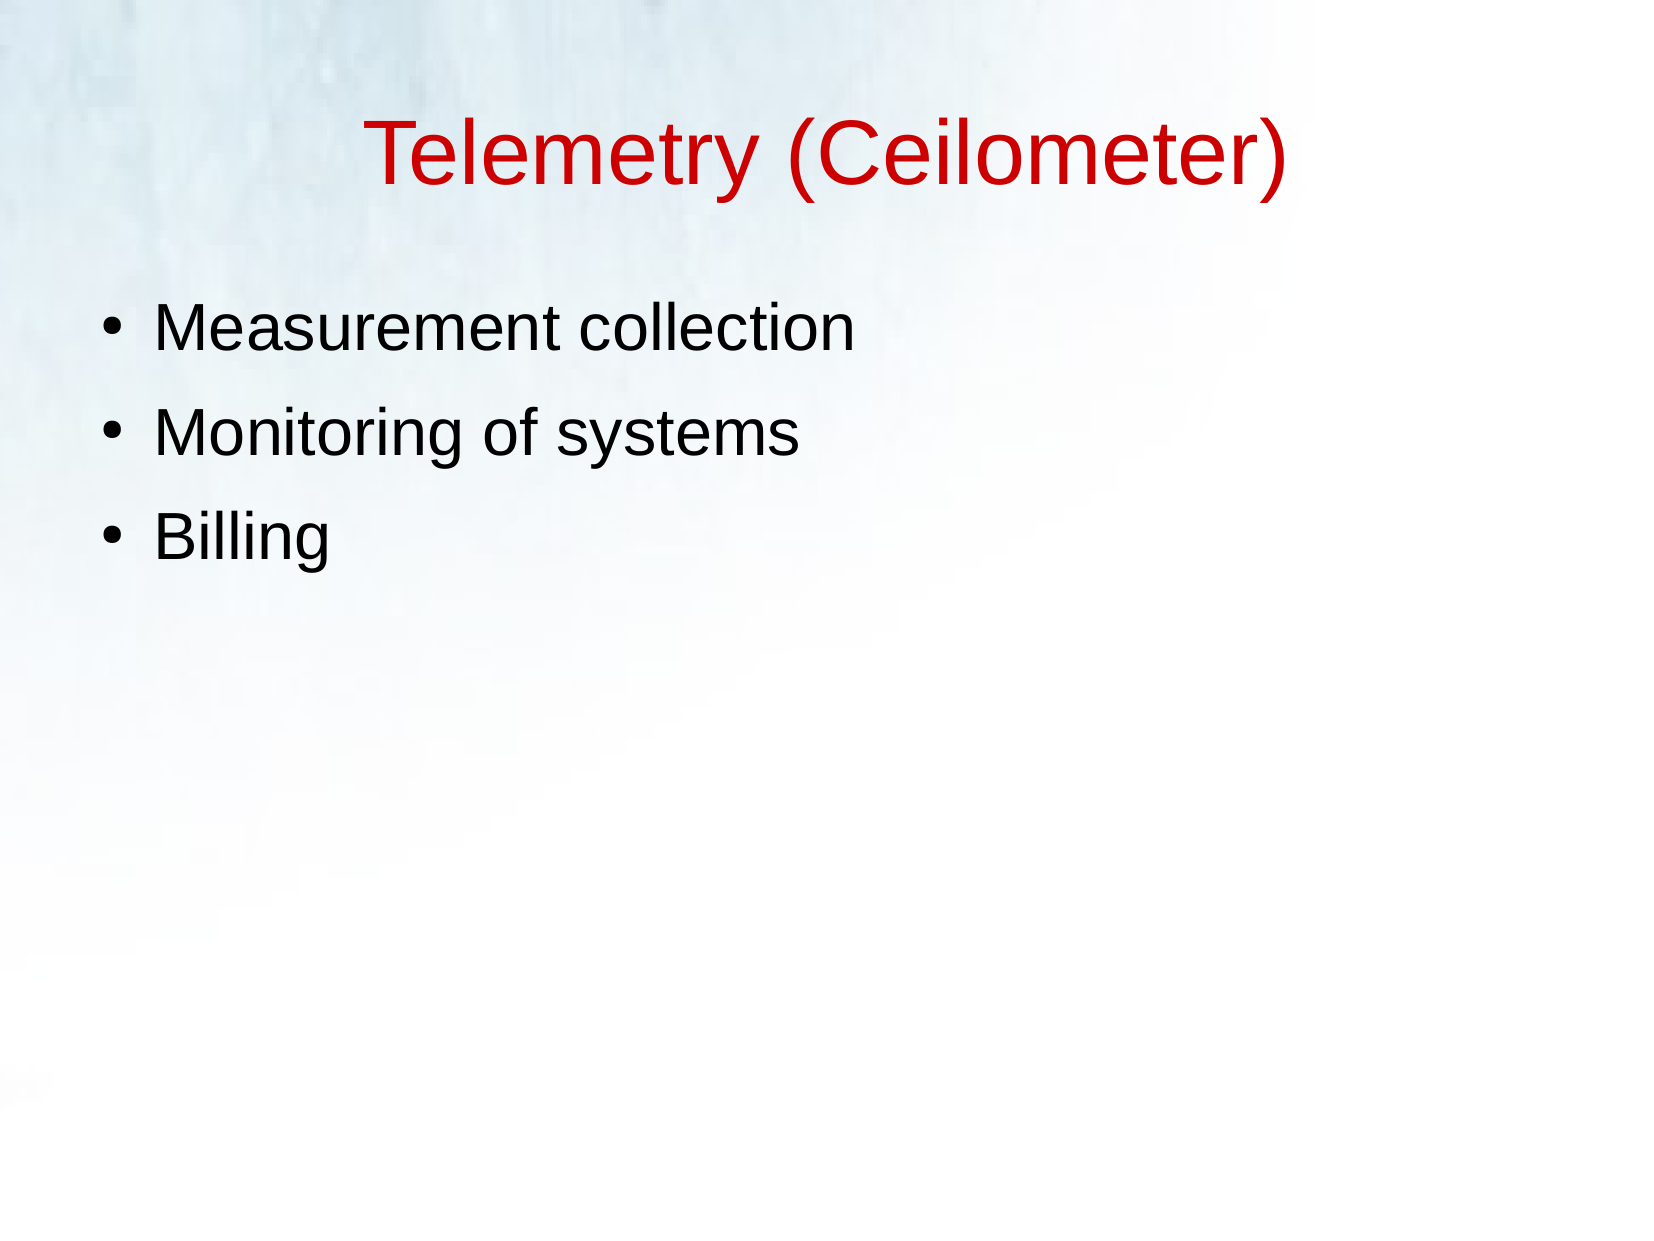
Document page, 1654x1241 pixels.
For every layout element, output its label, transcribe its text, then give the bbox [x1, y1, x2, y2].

picture [0, 0, 1654, 1241]
title Telemetry (Ceilometer) [82, 49, 1571, 257]
list Measurement collection Monitoring of systems Billing [82, 290, 1571, 1010]
